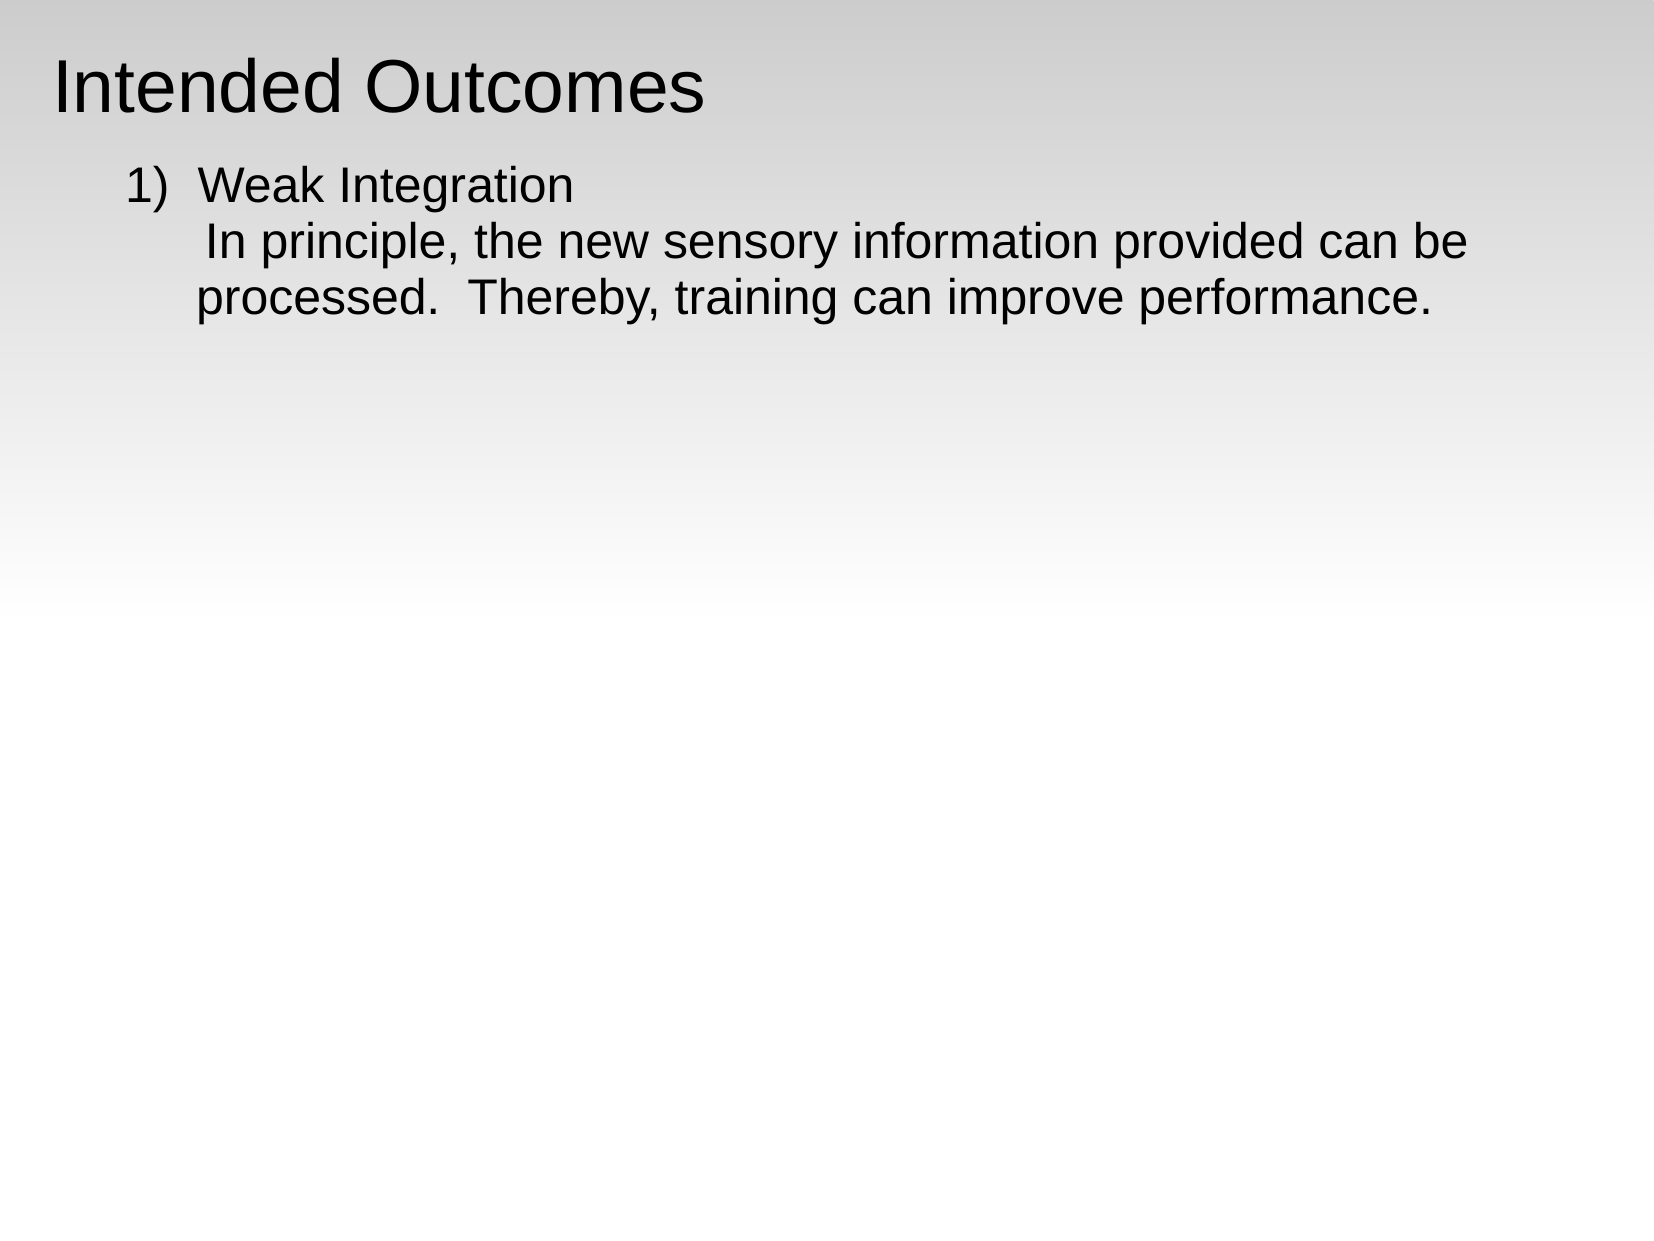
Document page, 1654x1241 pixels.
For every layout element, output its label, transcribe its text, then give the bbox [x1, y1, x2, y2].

text_box Intended Outcomes [37, 37, 722, 137]
text_box Weak Integration In principle, the new sensory information provided can be processed. Thereby, training can improve performance. [75, 150, 1576, 1163]
